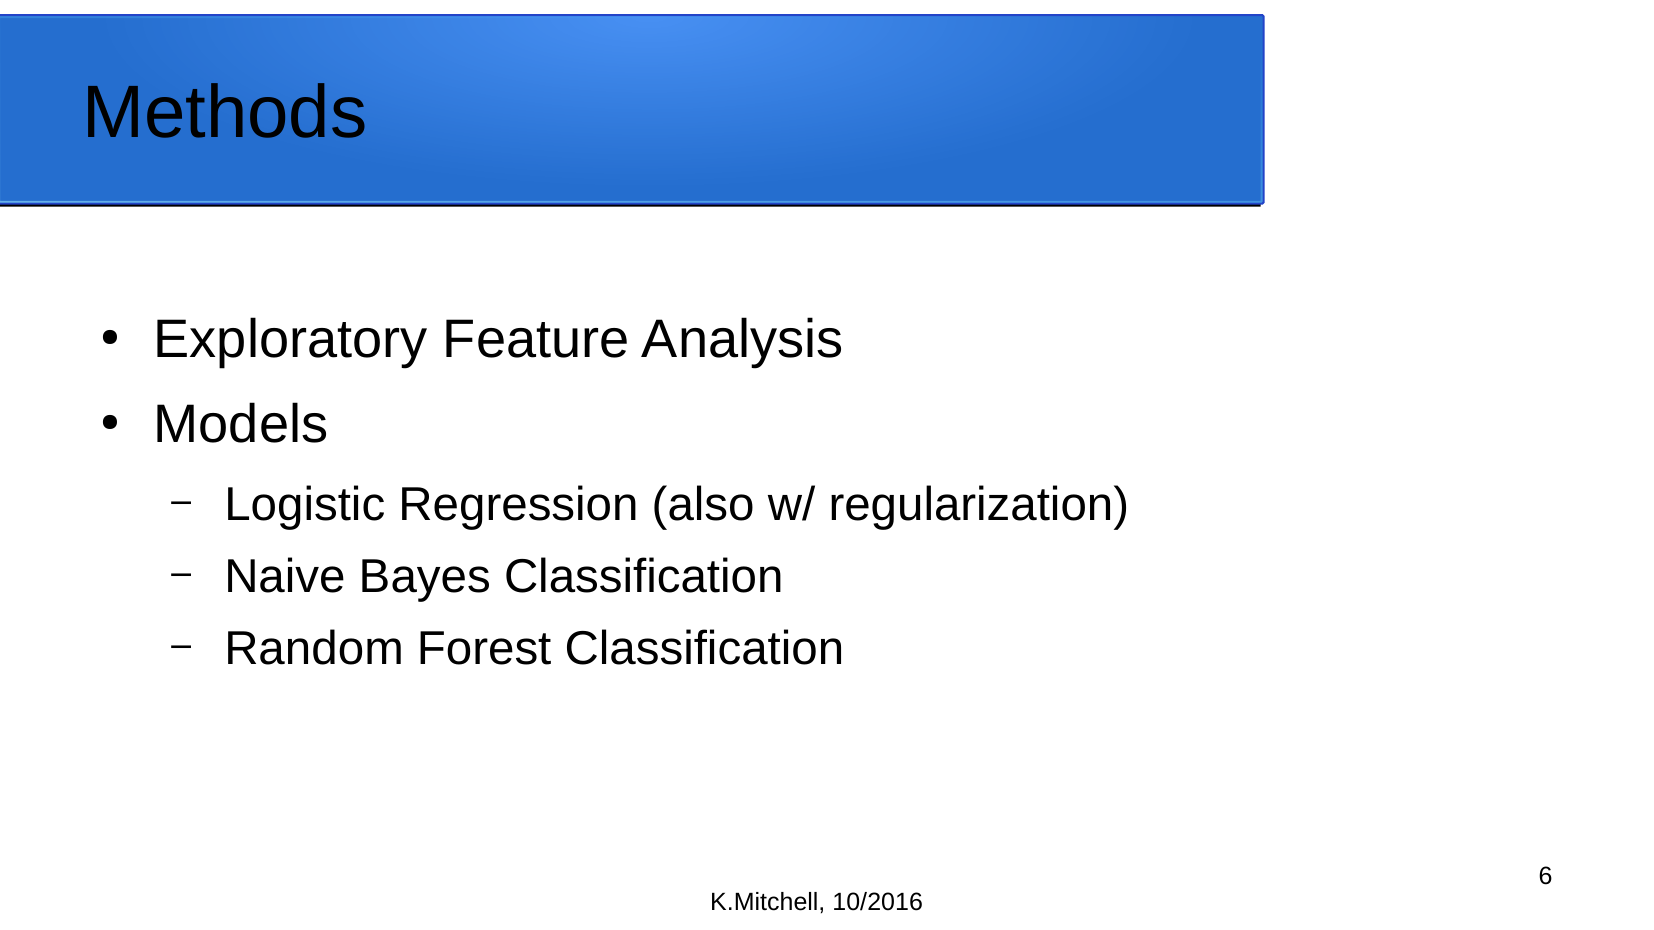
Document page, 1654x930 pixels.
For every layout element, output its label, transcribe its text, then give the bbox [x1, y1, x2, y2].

list Exploratory Feature Analysis Models Logistic Regression (also w/ regularization) Naive Bayes Classification Random Forest Classification [82, 224, 1571, 764]
title Methods [82, 35, 1234, 189]
